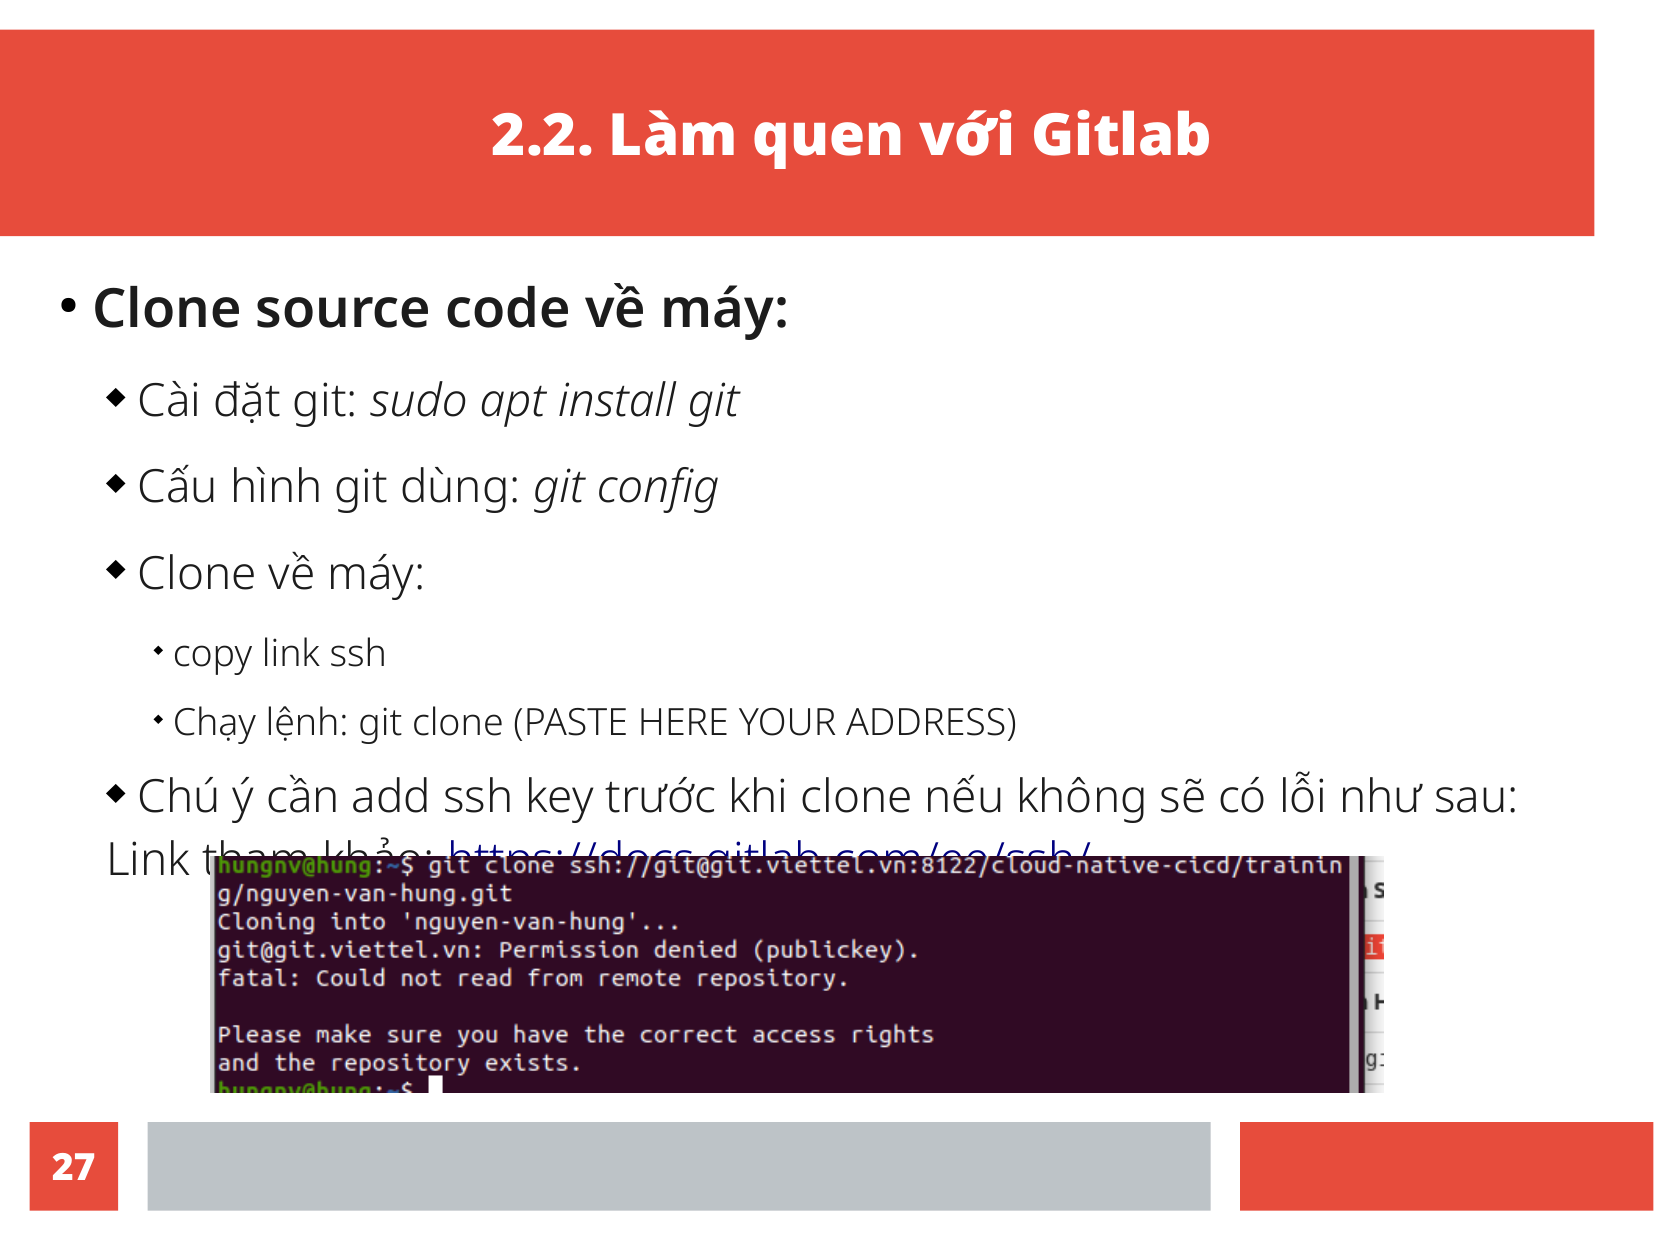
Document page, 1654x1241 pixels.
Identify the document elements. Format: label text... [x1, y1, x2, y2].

title 2.2. Làm quen với Gitlab [59, 59, 1595, 207]
list Clone source code về máy: Cài đặt git: sudo apt install git Cấu hình git dùng: git config Clone về máy: copy link ssh Chạy lệnh: git clone (PASTE HERE YOUR ADDRESS) Chú ý cần add ssh key trước khi clone nếu không sẽ có lỗi như sau: Link tham khảo: https://docs.gitlab.com/ee/ssh/ [59, 270, 1565, 1093]
picture [210, 856, 1384, 1093]
